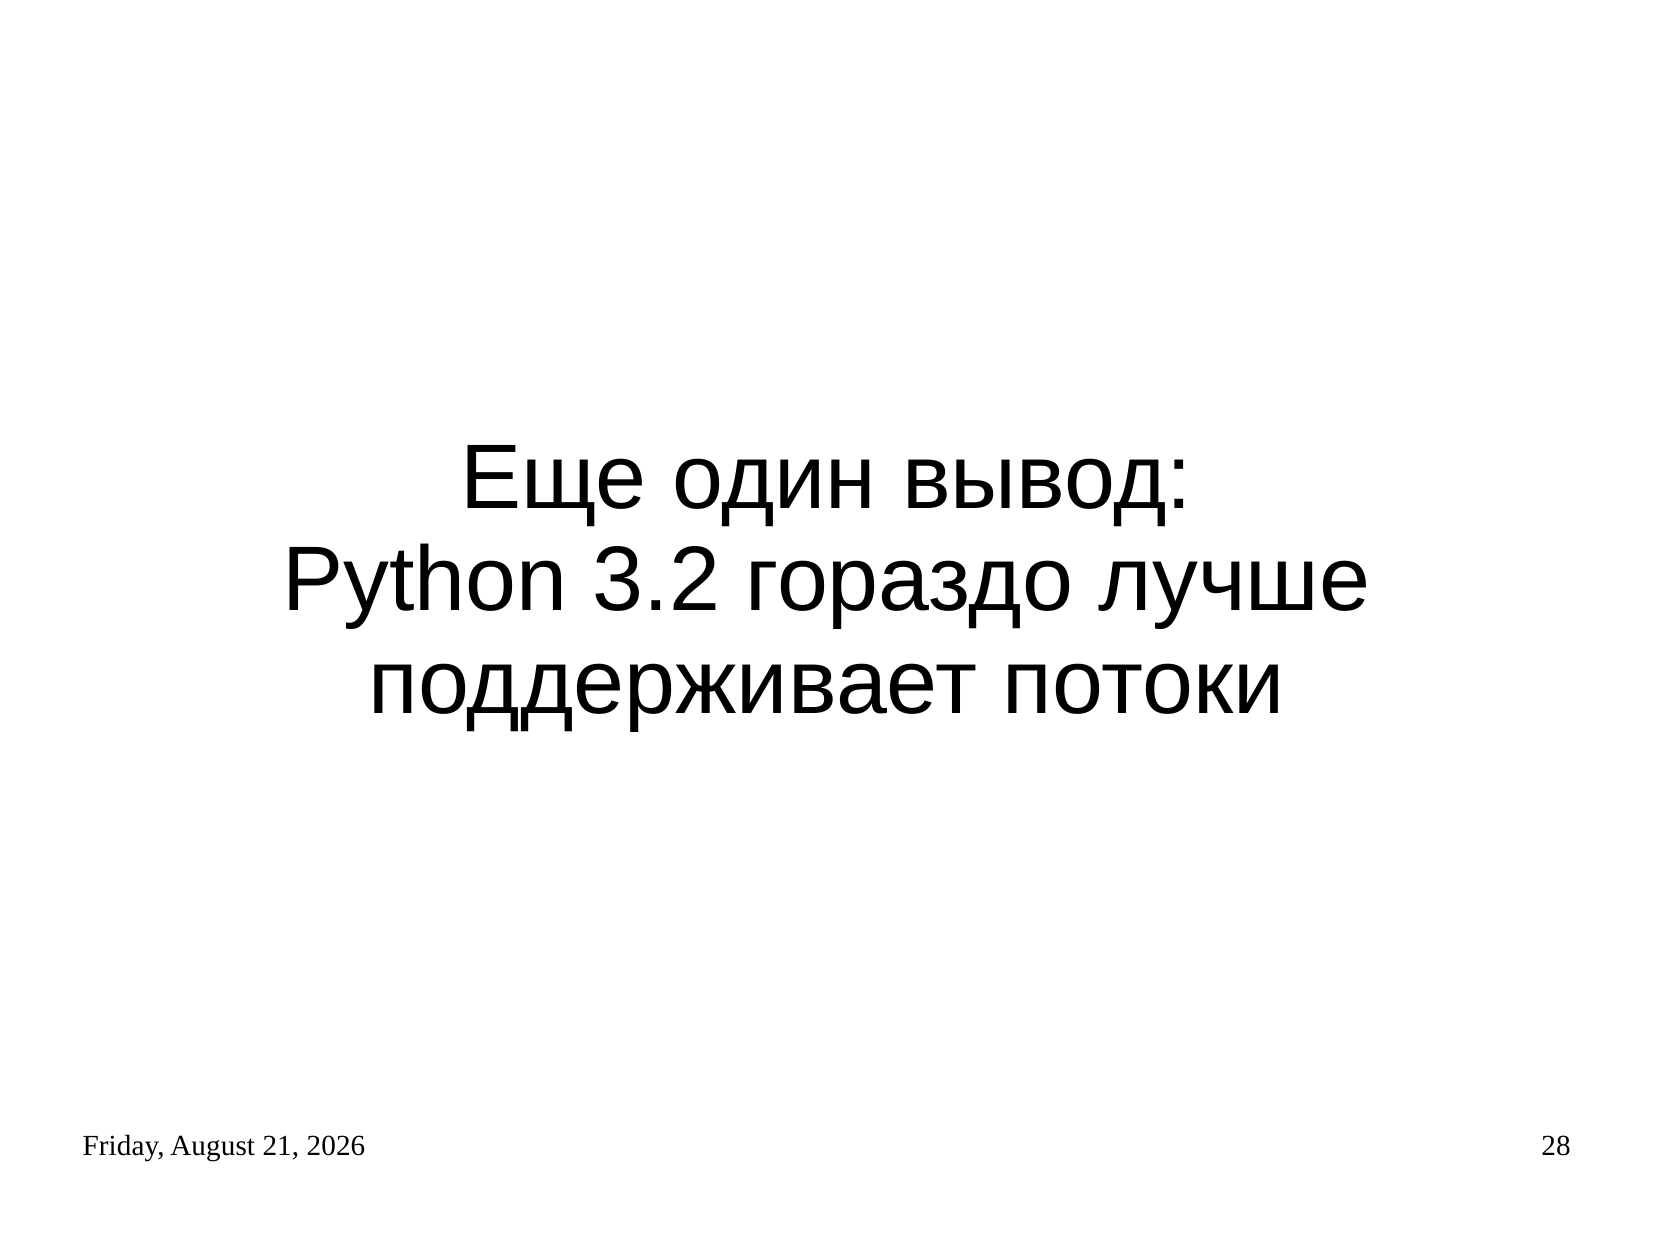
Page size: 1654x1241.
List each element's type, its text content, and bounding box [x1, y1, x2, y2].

subtitle Еще один вывод: Python 3.2 гораздо лучше поддерживает потоки [82, 49, 1571, 1109]
